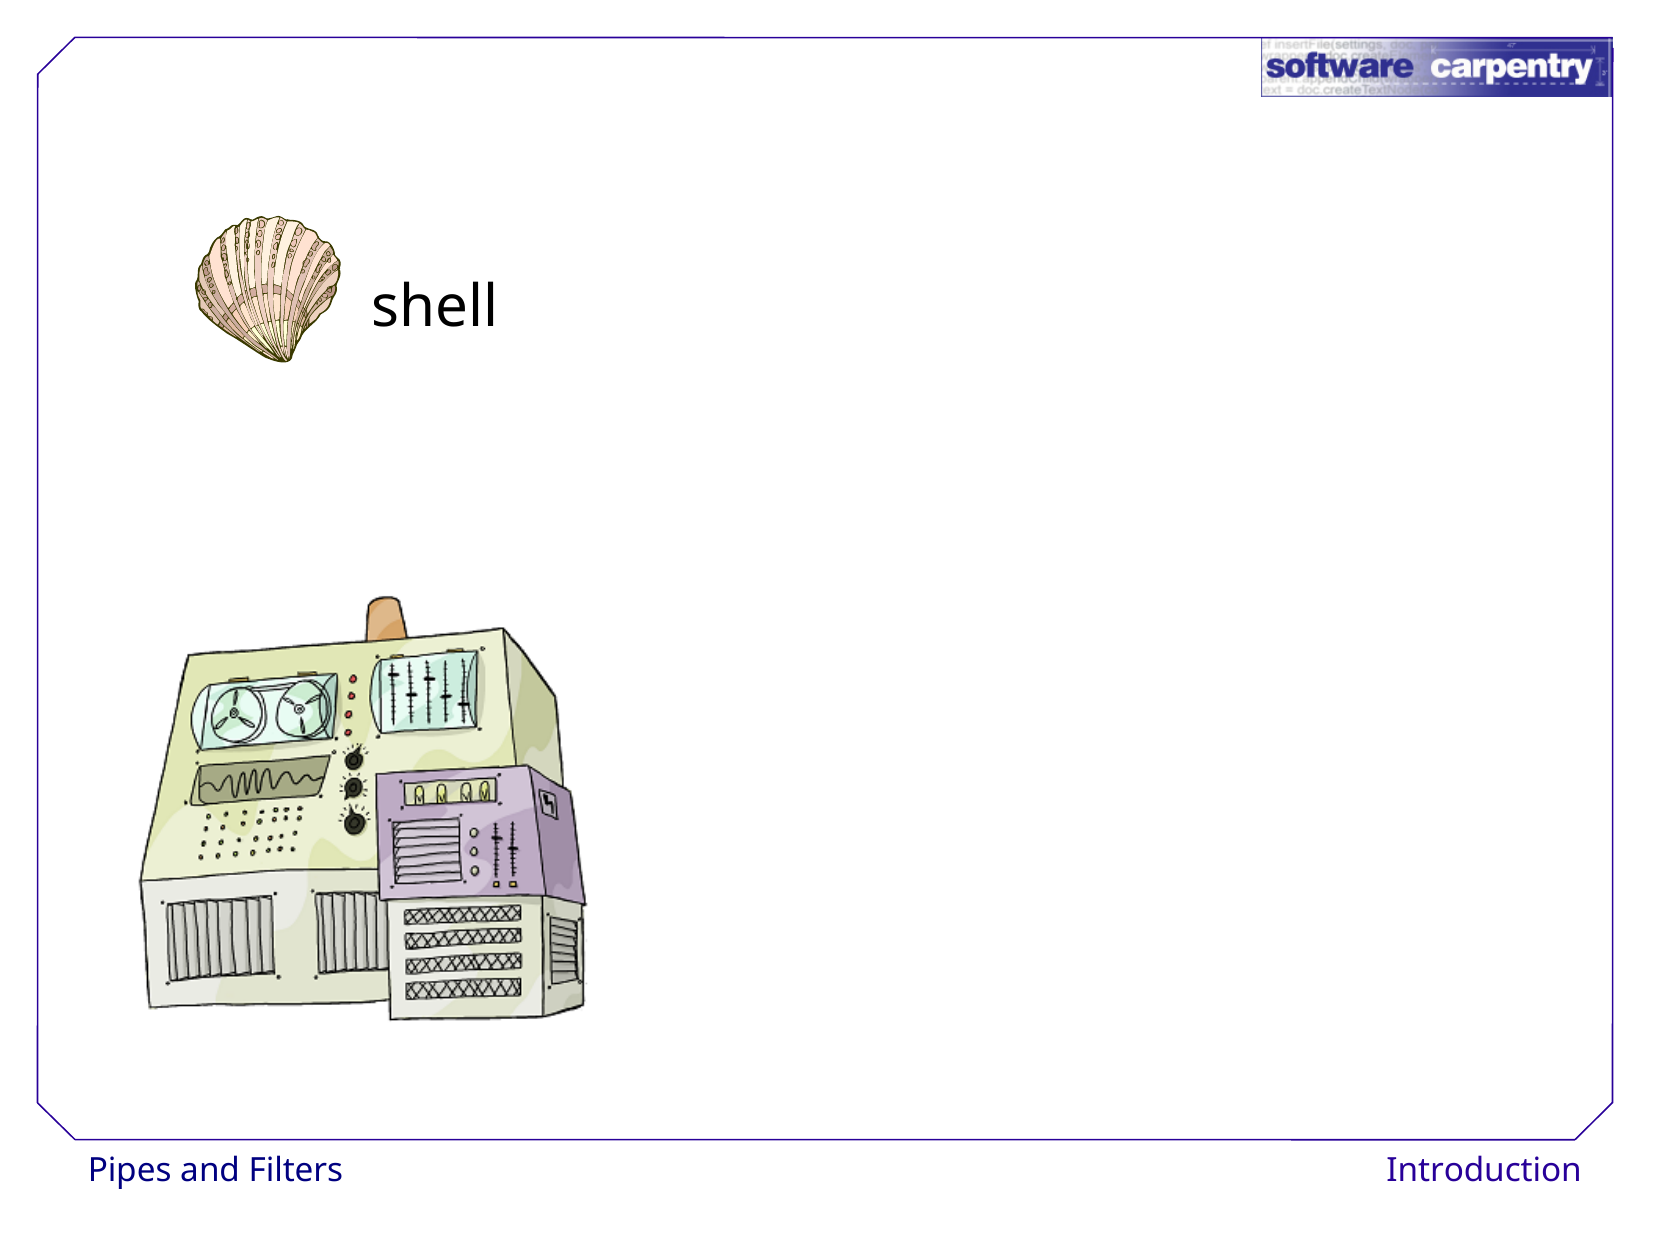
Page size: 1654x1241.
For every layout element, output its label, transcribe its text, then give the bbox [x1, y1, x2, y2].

text_box shell [343, 225, 588, 347]
picture [1261, 39, 1613, 97]
picture [89, 548, 647, 1055]
picture [193, 213, 343, 367]
